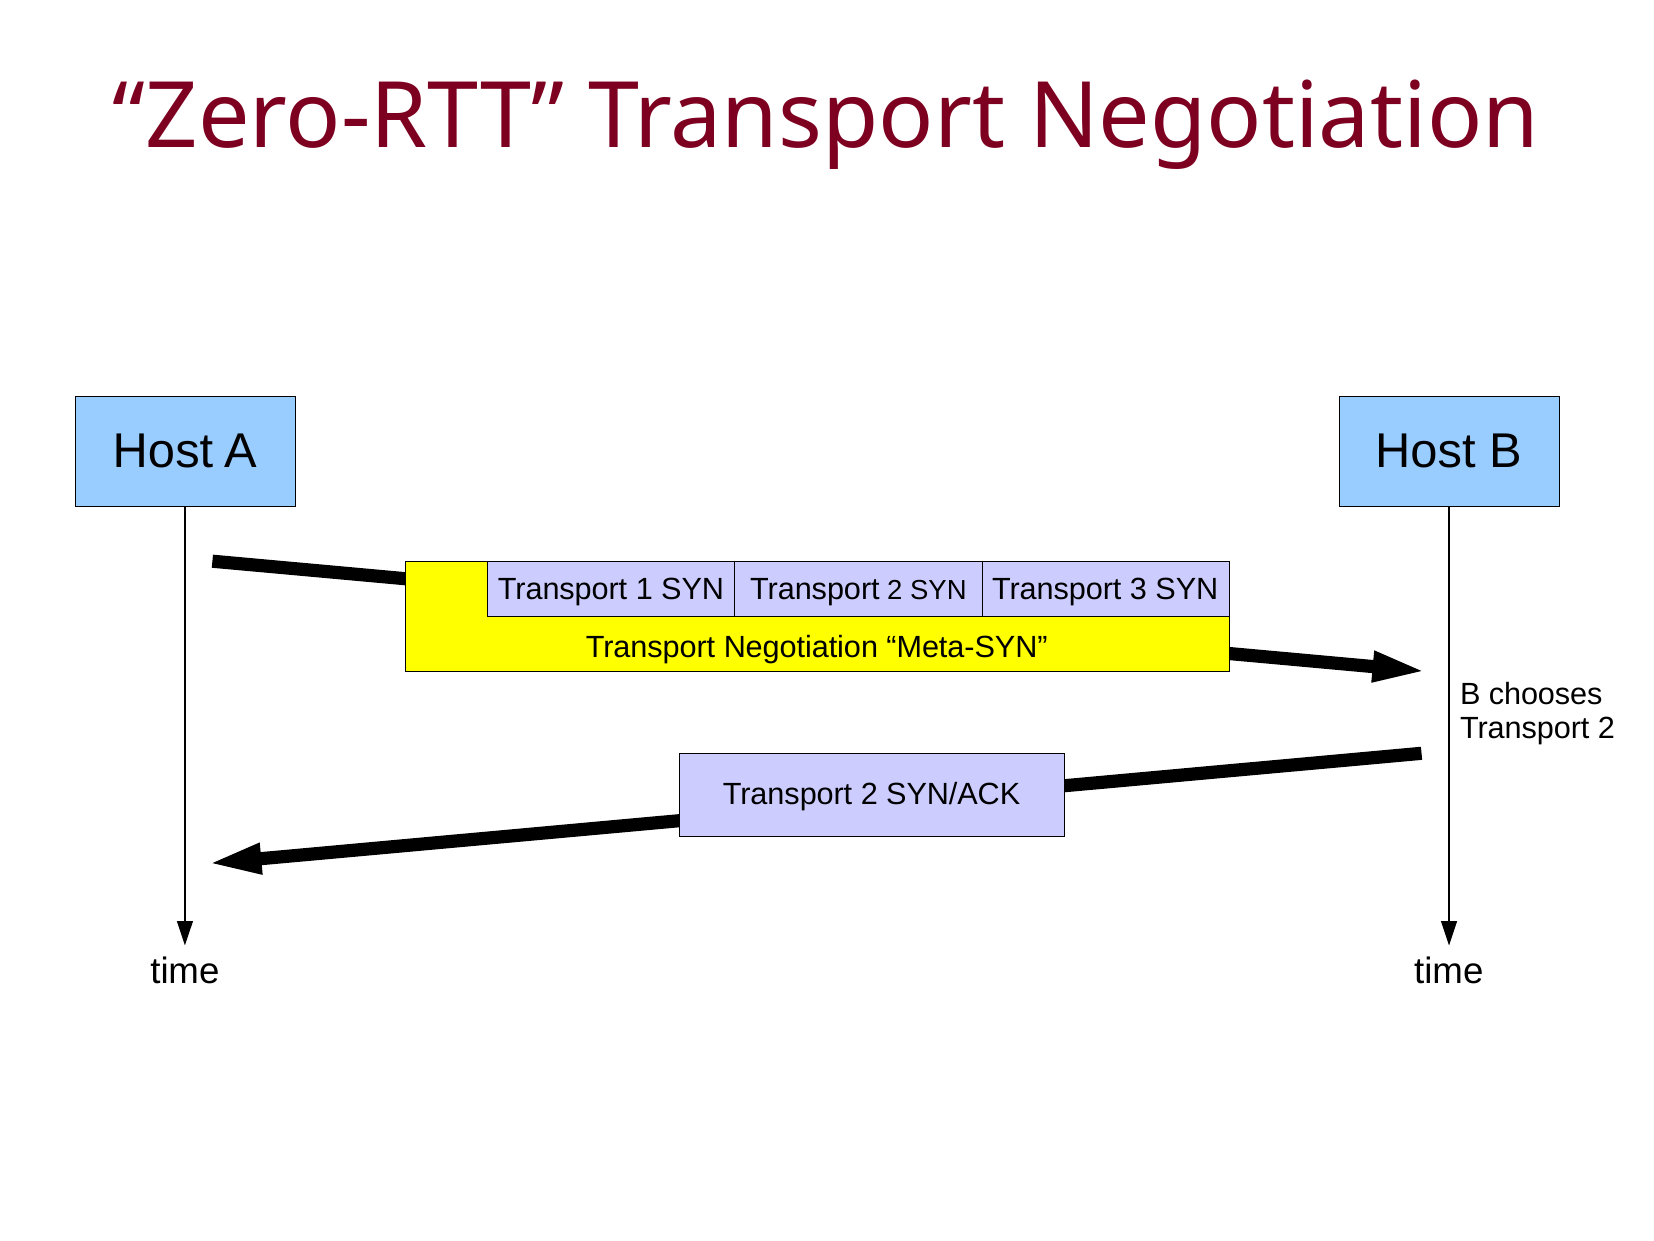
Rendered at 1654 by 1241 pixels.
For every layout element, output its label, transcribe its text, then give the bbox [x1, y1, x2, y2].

picture [75, 396, 1639, 1013]
title “Zero-RTT” Transport Negotiation [82, 8, 1571, 216]
